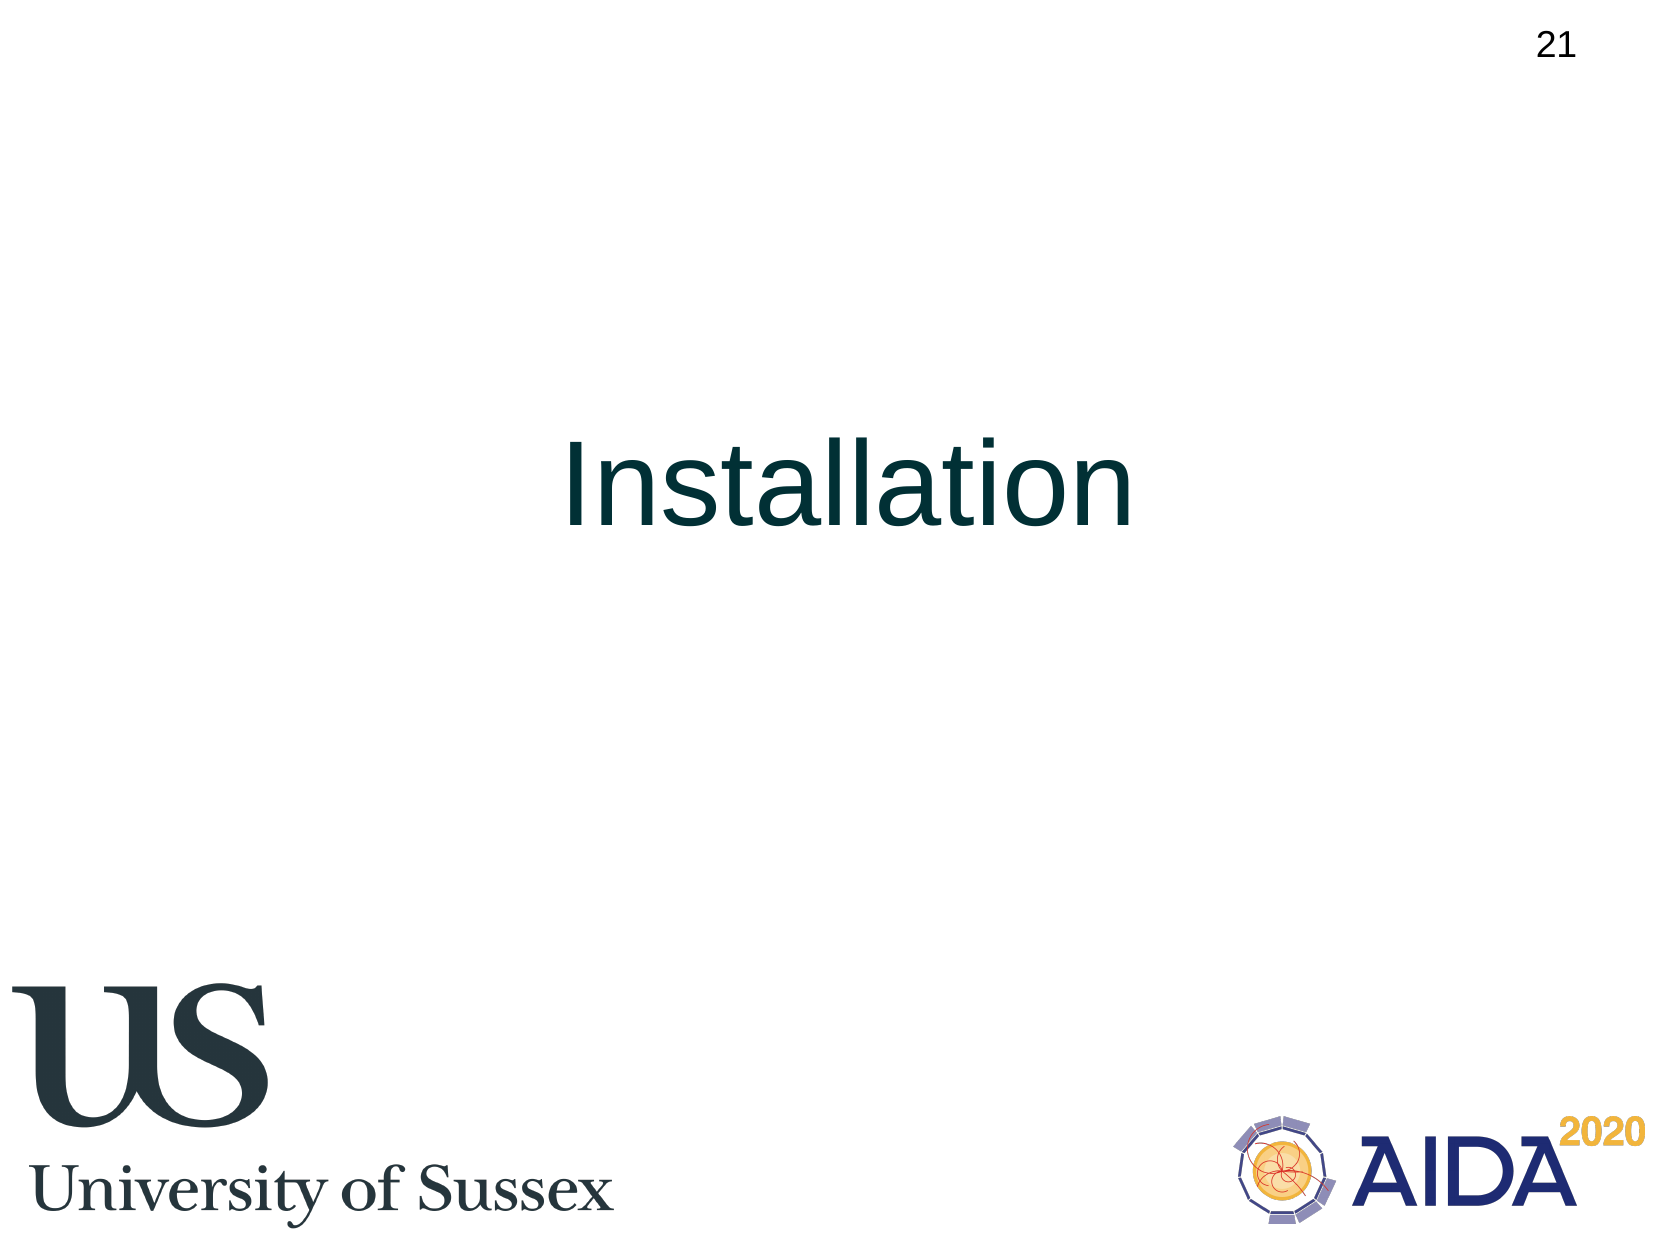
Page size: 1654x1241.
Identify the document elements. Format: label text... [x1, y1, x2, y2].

title Installation [82, 380, 1571, 588]
picture [1233, 1116, 1645, 1224]
picture [11, 982, 615, 1229]
text_box <number> [1521, 16, 1654, 84]
